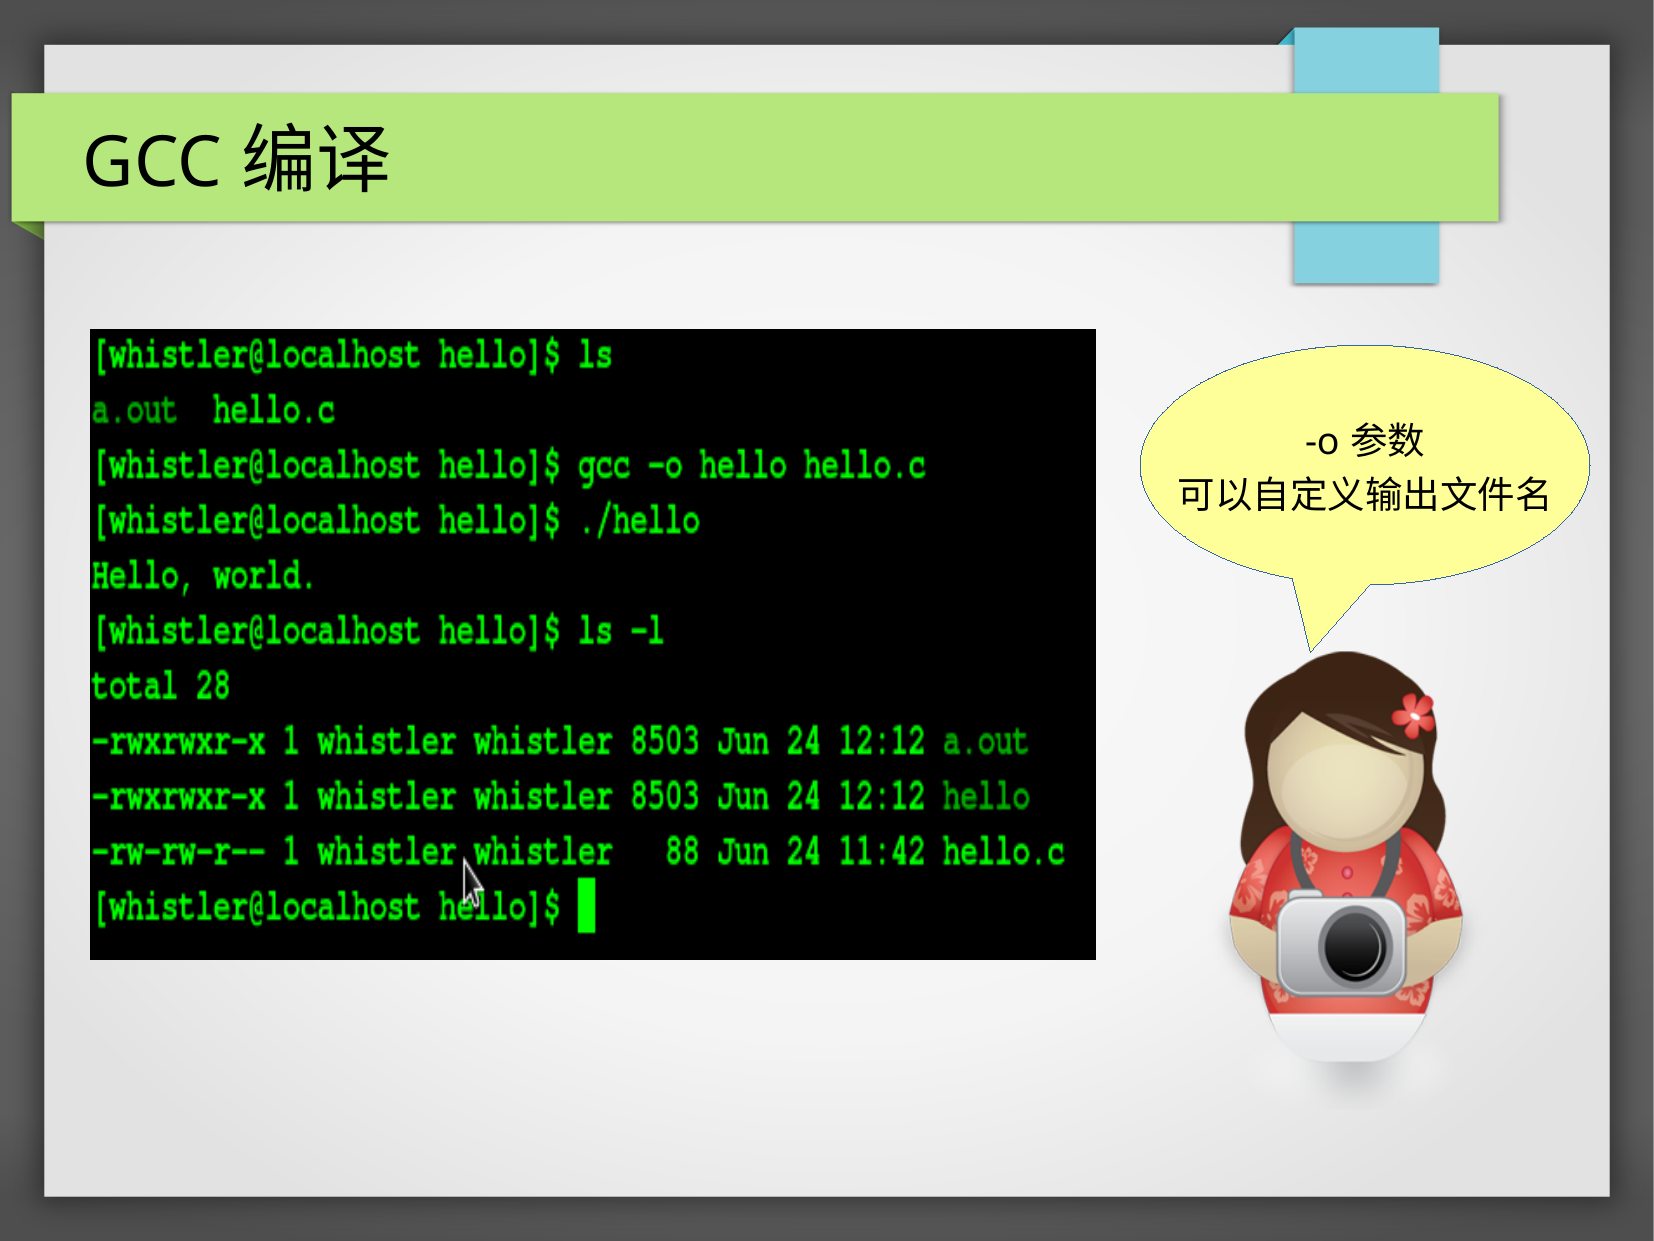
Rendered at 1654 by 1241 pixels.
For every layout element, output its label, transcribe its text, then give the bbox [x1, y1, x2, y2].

title GCC编译 [82, 94, 1264, 213]
text_box -o参数 可以自定义输出文件名 [1140, 345, 1591, 653]
picture [0, 0, 1654, 1241]
